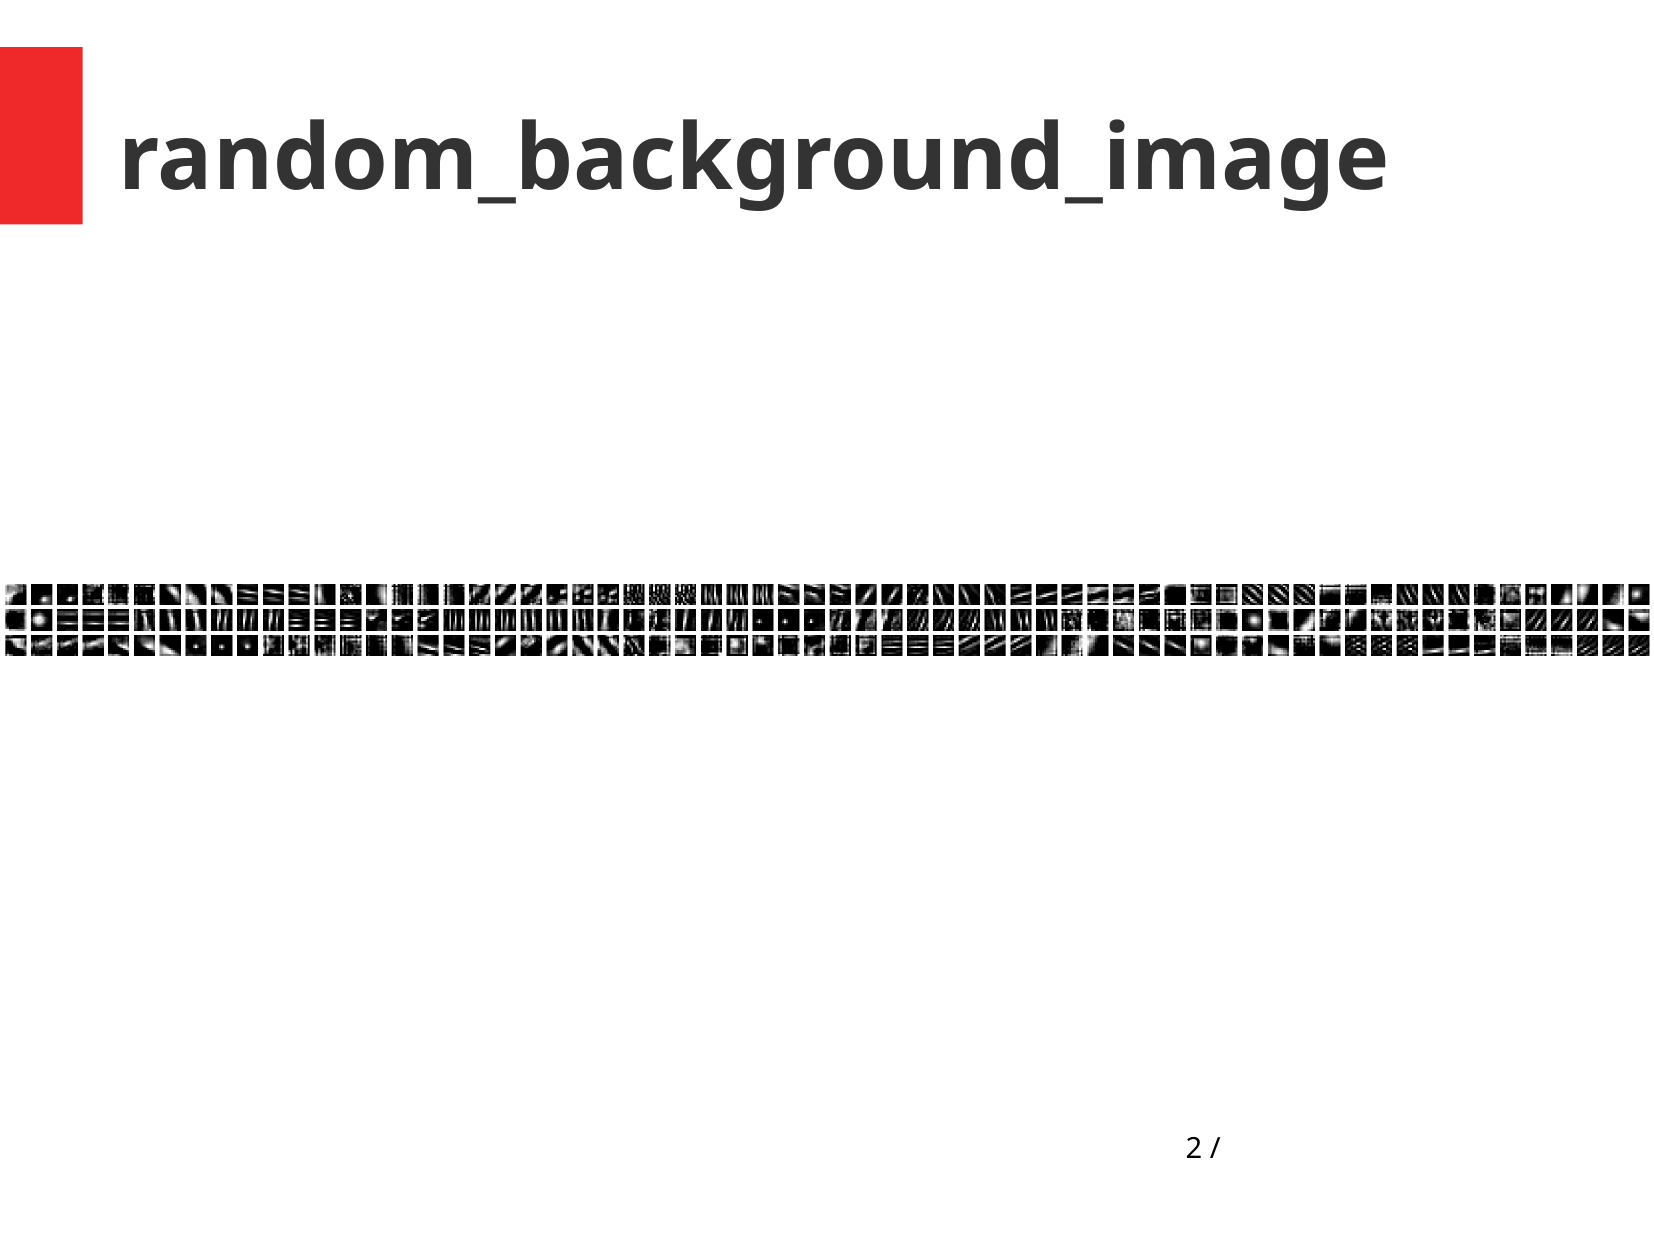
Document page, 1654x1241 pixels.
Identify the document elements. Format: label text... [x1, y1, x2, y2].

picture [0, 579, 1654, 661]
text_box / [1185, 1129, 1571, 1216]
title random_background_image [118, 49, 1571, 257]
